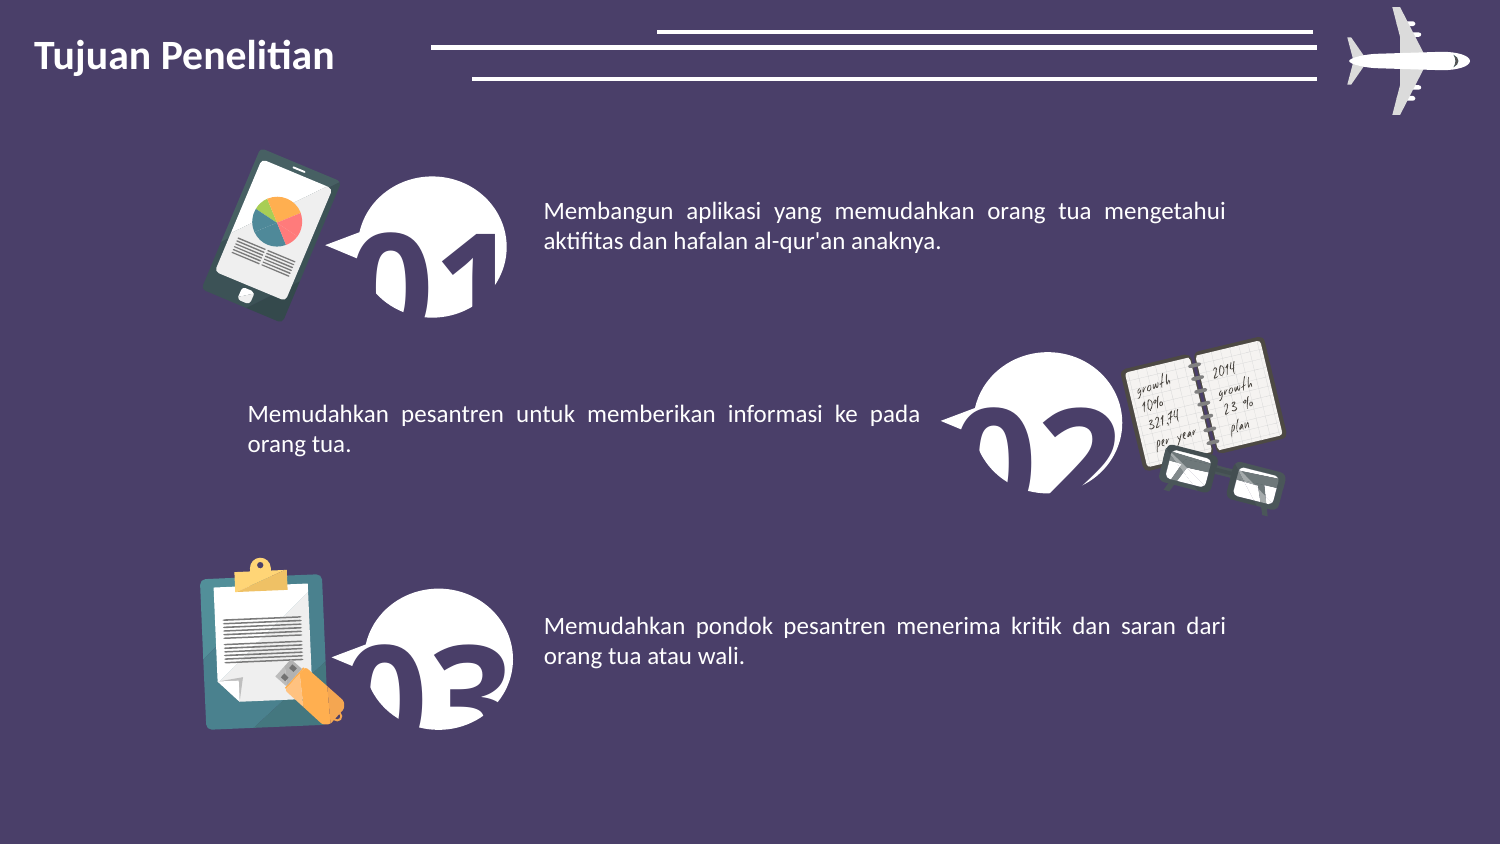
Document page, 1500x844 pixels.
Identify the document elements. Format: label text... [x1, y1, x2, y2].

picture [1121, 336, 1287, 517]
text_box Membangun aplikasi yang memudahkan orang tua mengetahui aktifitas dan hafalan al-qur'an anaknya. [528, 187, 1243, 263]
text_box Tujuan Penelitian [19, 20, 350, 86]
text_box 01 [333, 93, 586, 379]
text_box Memudahkan pondok pesantren menerima kritik dan saran dari orang tua atau wali. [564, 602, 1243, 677]
text_box Memudahkan pesantren untuk memberikan informasi ke pada orang tua. [233, 390, 936, 465]
picture [1347, 7, 1471, 115]
text_box 02 [936, 269, 1161, 555]
picture [200, 557, 345, 730]
picture [202, 149, 341, 322]
text_box 03 [328, 505, 564, 791]
